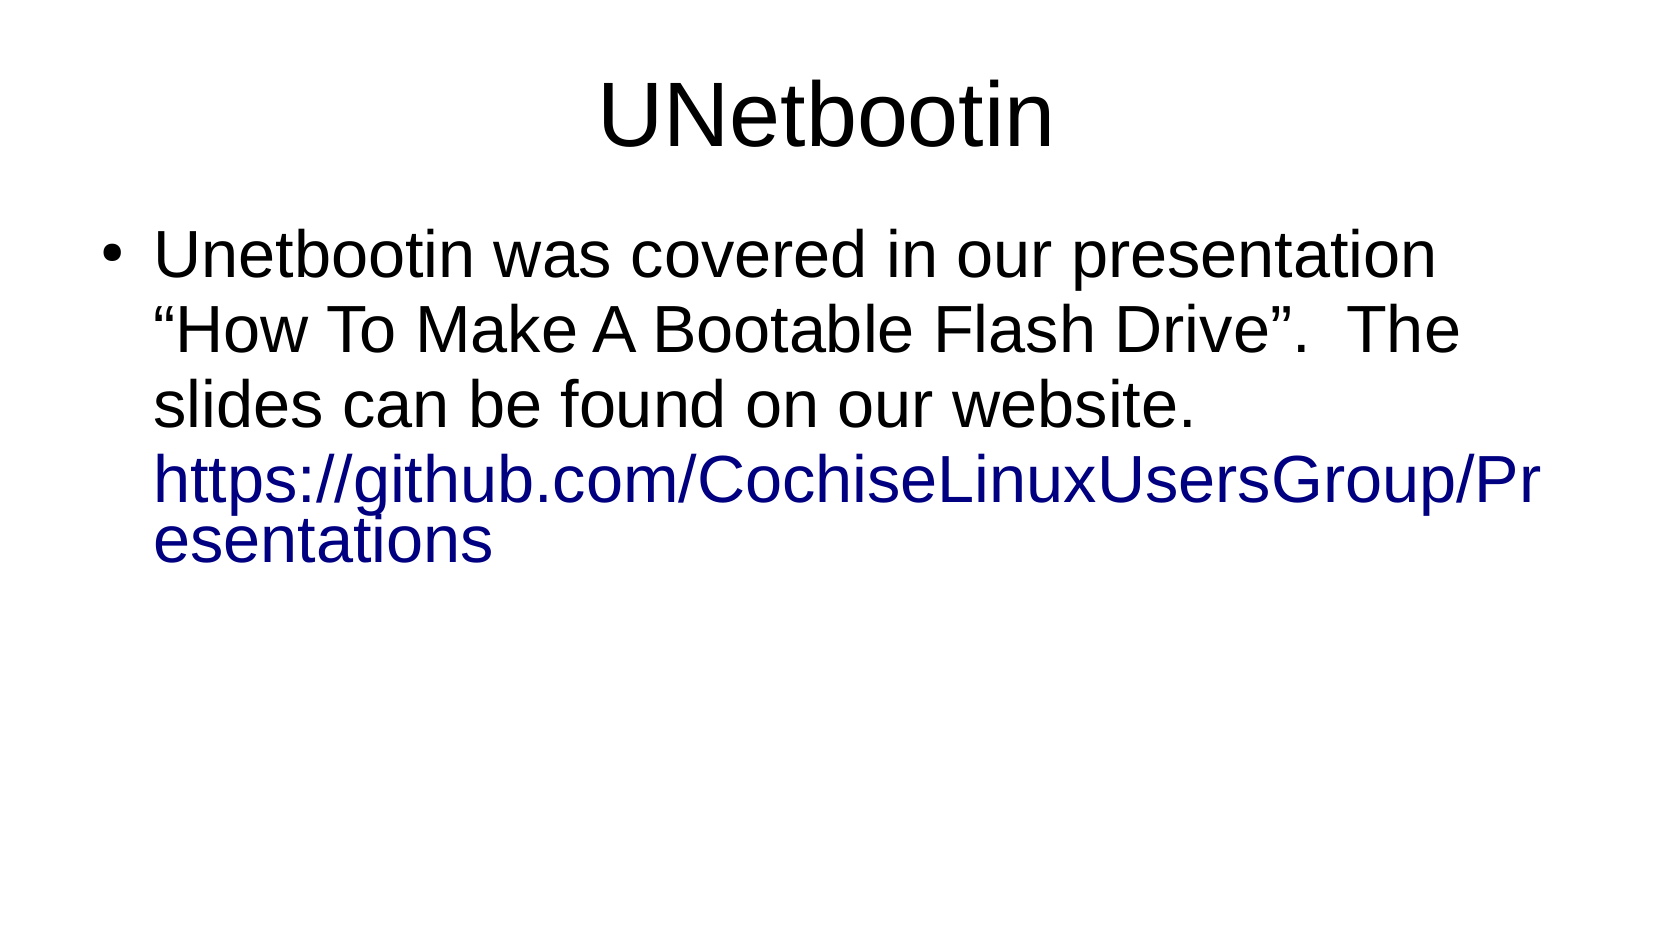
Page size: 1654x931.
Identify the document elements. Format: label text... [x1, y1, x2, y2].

title UNetbootin [82, 12, 1571, 217]
list Unetbootin was covered in our presentation “How To Make A Bootable Flash Drive”. The slides can be found on our website. https://github.com/CochiseLinuxUsersGroup/Presentations [82, 217, 1571, 757]
